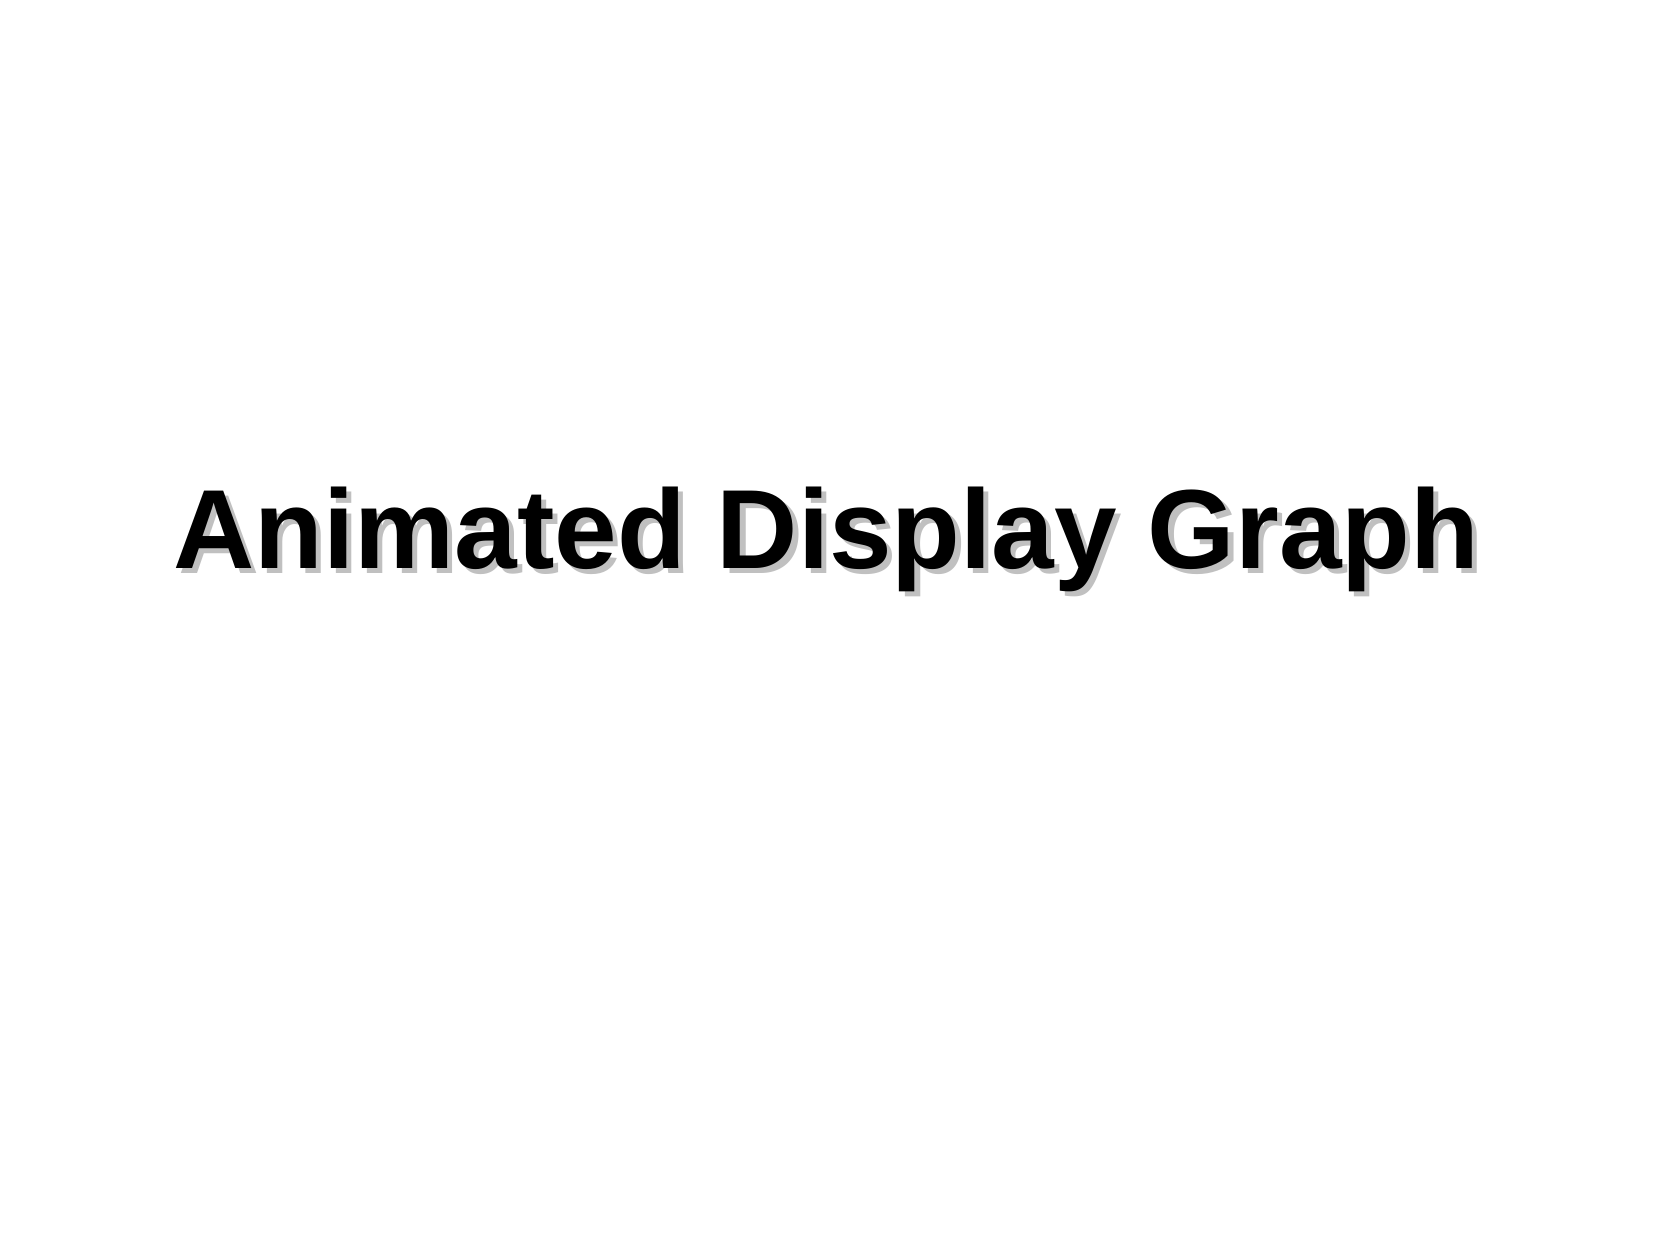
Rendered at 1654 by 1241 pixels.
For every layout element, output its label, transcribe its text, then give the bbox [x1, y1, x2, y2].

subtitle Animated Display Graph [82, 49, 1571, 1010]
